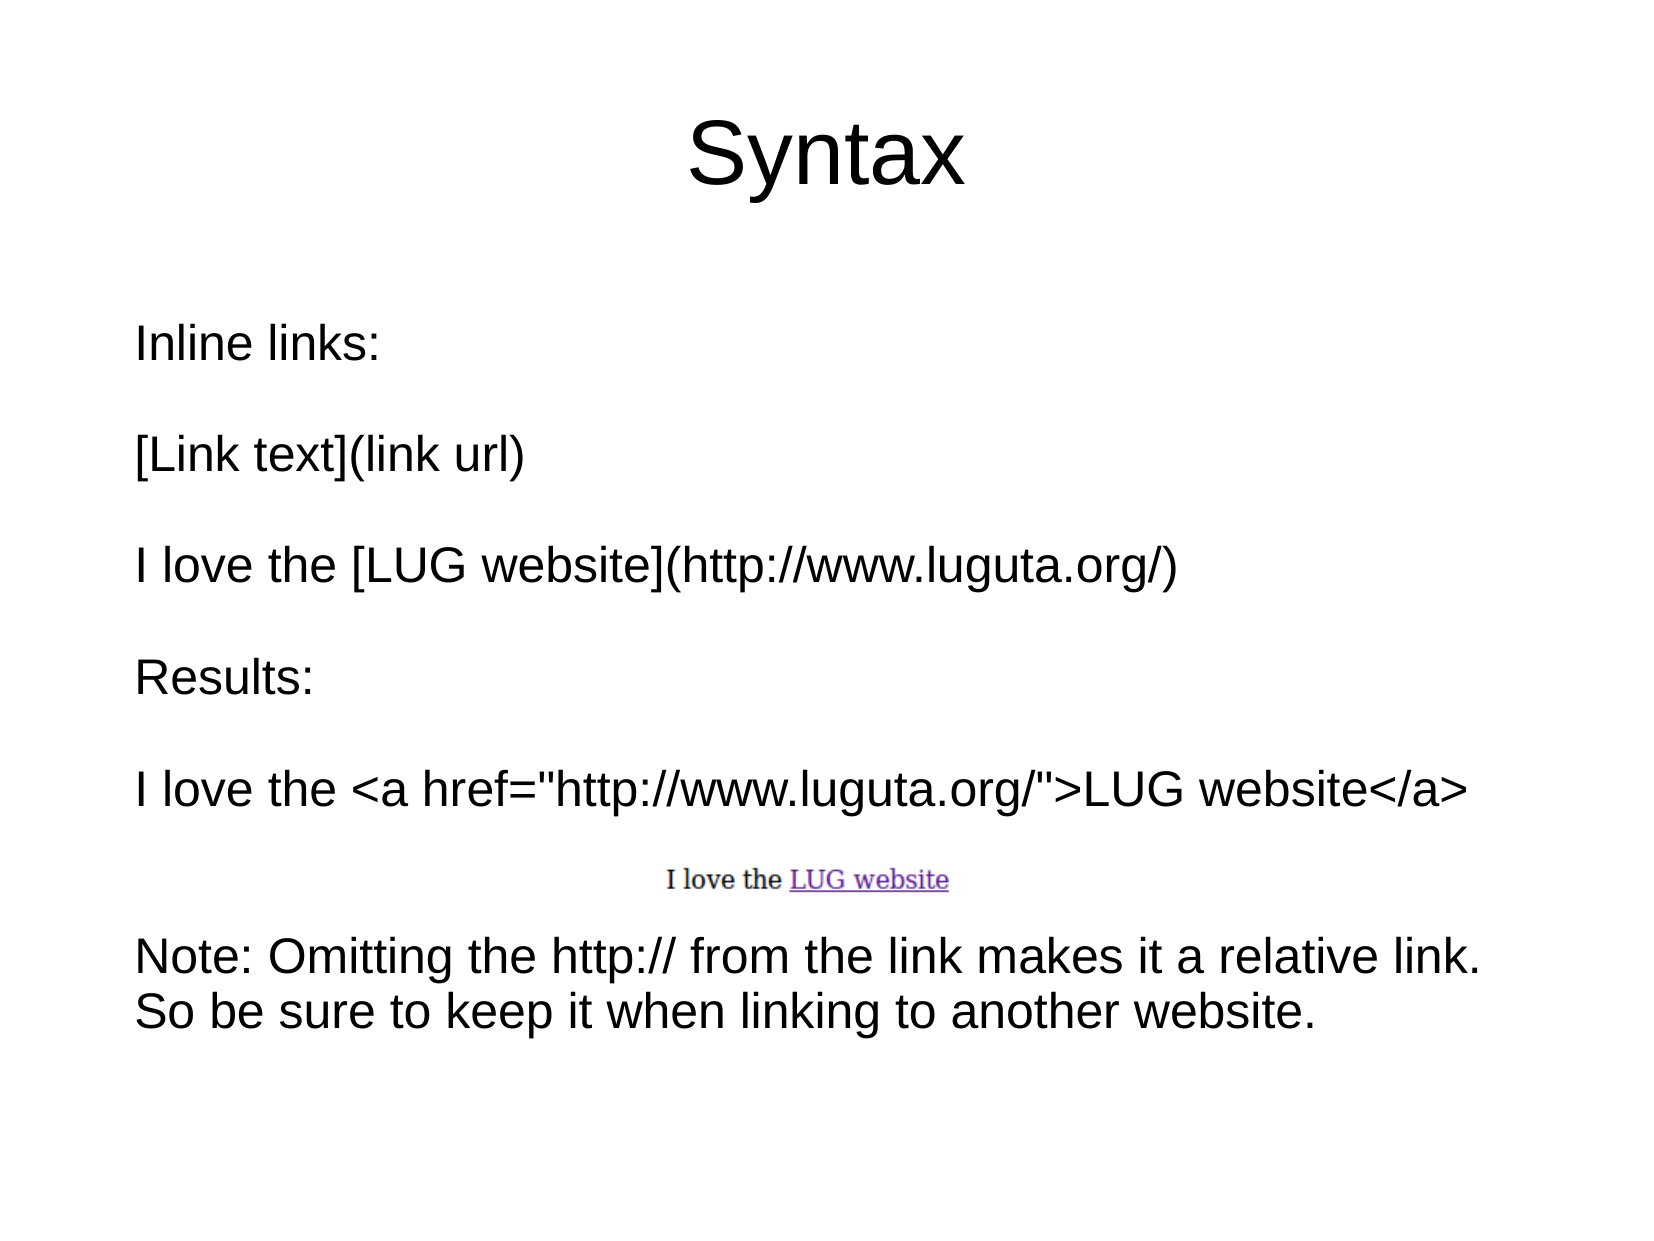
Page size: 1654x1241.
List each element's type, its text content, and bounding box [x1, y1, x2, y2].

text_box Inline links: [Link text](link url) I love the [LUG website](http://www.luguta.org/) Results: I love the <a href="http://www.luguta.org/">LUG website</a> Note: Omitting the http:// from the link makes it a relative link. So be sure to keep it when linking to another website. [119, 307, 1499, 1111]
picture [660, 854, 971, 905]
title Syntax [82, 49, 1571, 257]
